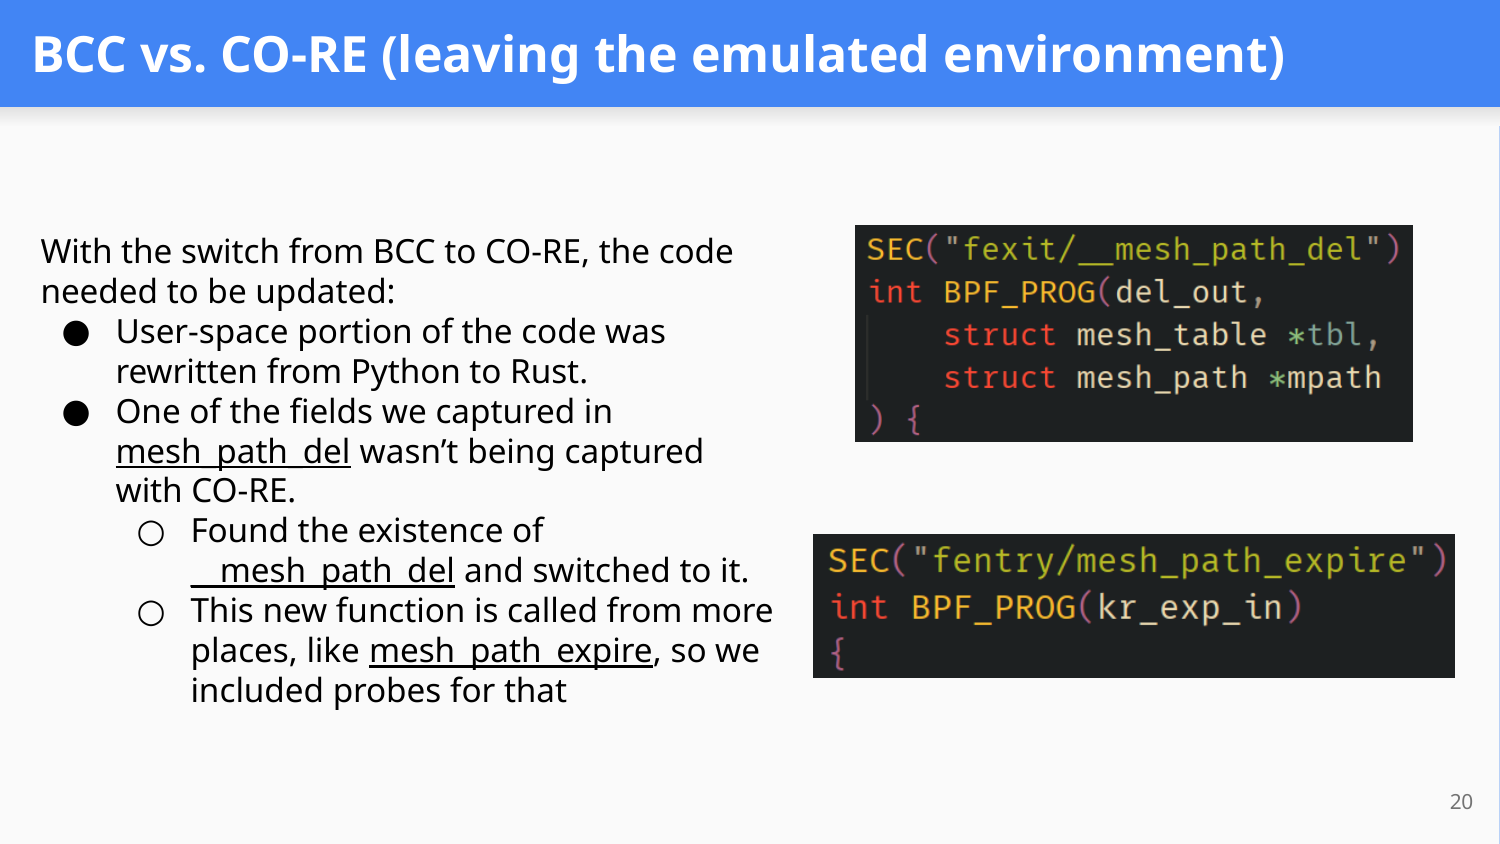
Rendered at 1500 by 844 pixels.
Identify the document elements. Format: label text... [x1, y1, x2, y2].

title BCC vs. CO-RE (leaving the emulated environment) [16, 2, 1464, 102]
picture [855, 225, 1413, 442]
text_box With the switch from BCC to CO-RE, the code needed to be updated: User-space portion of the code was rewritten from Python to Rust. One of the fields we captured in mesh_path_del wasn’t being captured with CO-RE. Found the existence of __mesh_path_del and switched to it. This new function is called from more places, like mesh_path_expire, so we included probes for that [25, 215, 795, 725]
picture [813, 534, 1455, 678]
slide_number 29 [1398, 770, 1489, 835]
